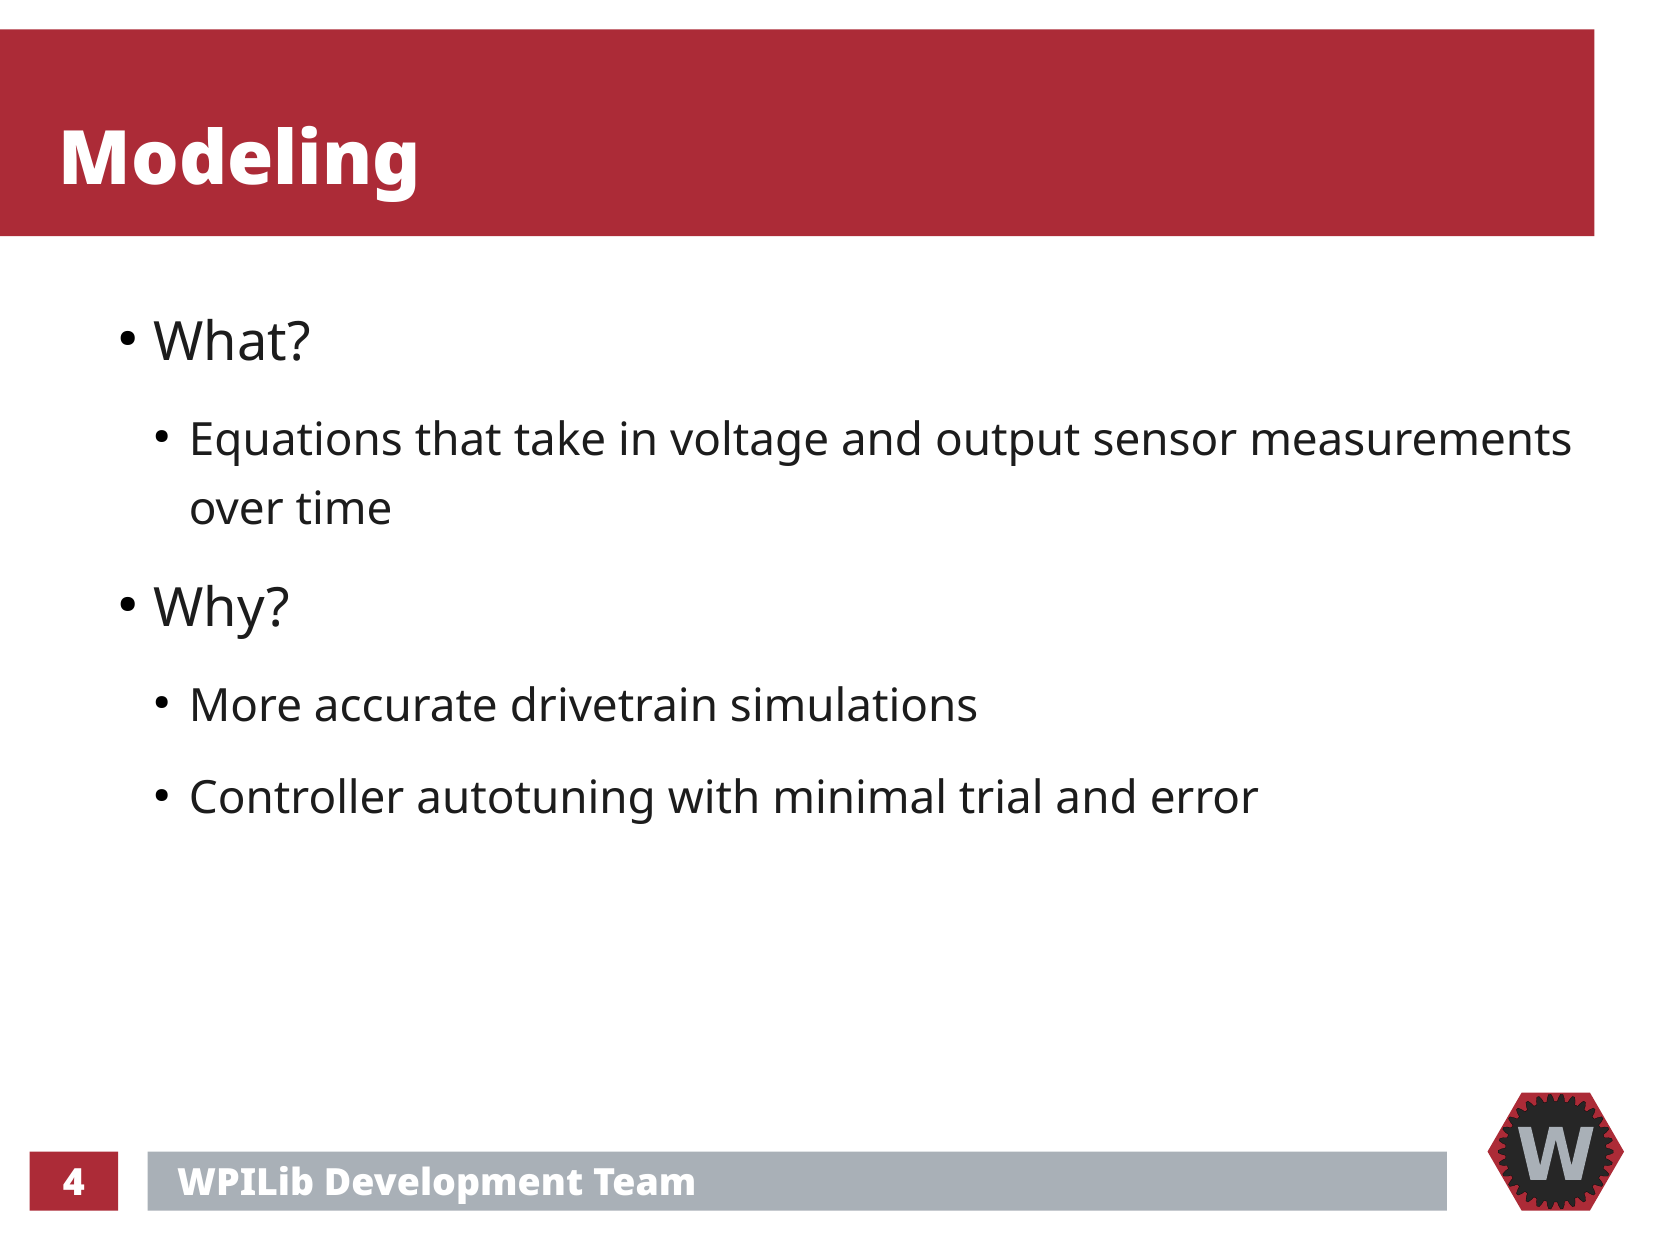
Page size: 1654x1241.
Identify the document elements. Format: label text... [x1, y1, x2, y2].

title Modeling [59, 59, 1595, 207]
list What? Equations that take in voltage and output sensor measurements over time Why? More accurate drivetrain simulations Controller autotuning with minimal trial and error [118, 295, 1613, 1123]
